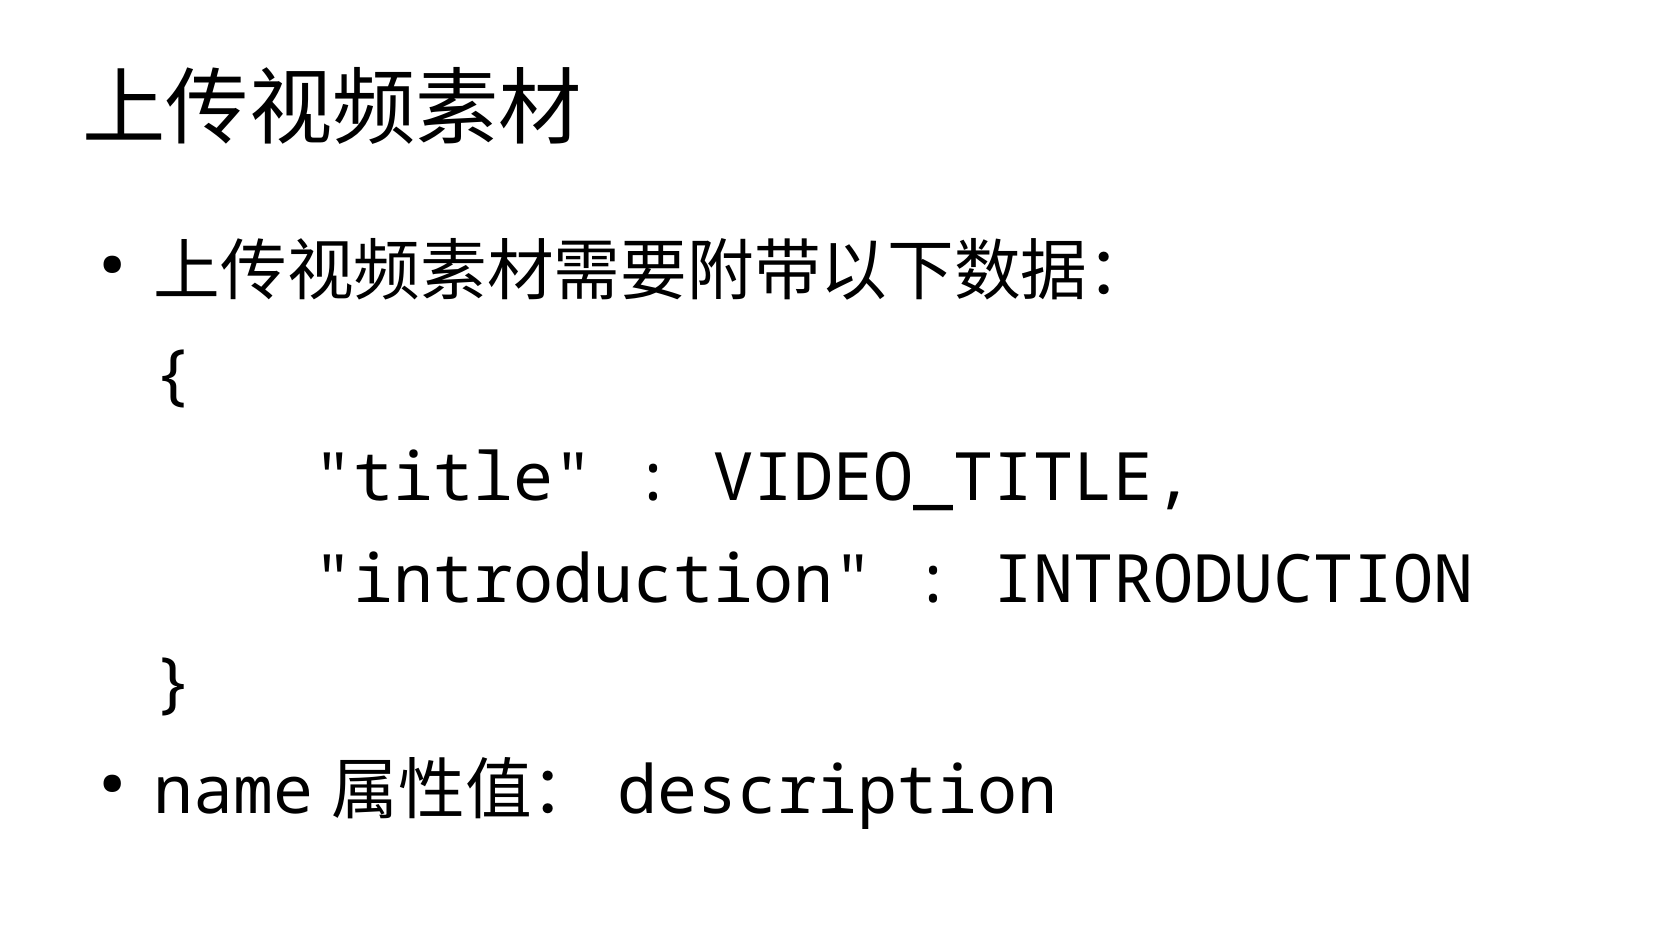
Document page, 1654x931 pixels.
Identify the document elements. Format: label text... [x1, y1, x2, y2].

list 上传视频素材需要附带以下数据： { "title" : VIDEO_TITLE, "introduction" : INTRODUCTION } name属性值：description [82, 217, 1571, 863]
title 上传视频素材 [82, 37, 1571, 166]
